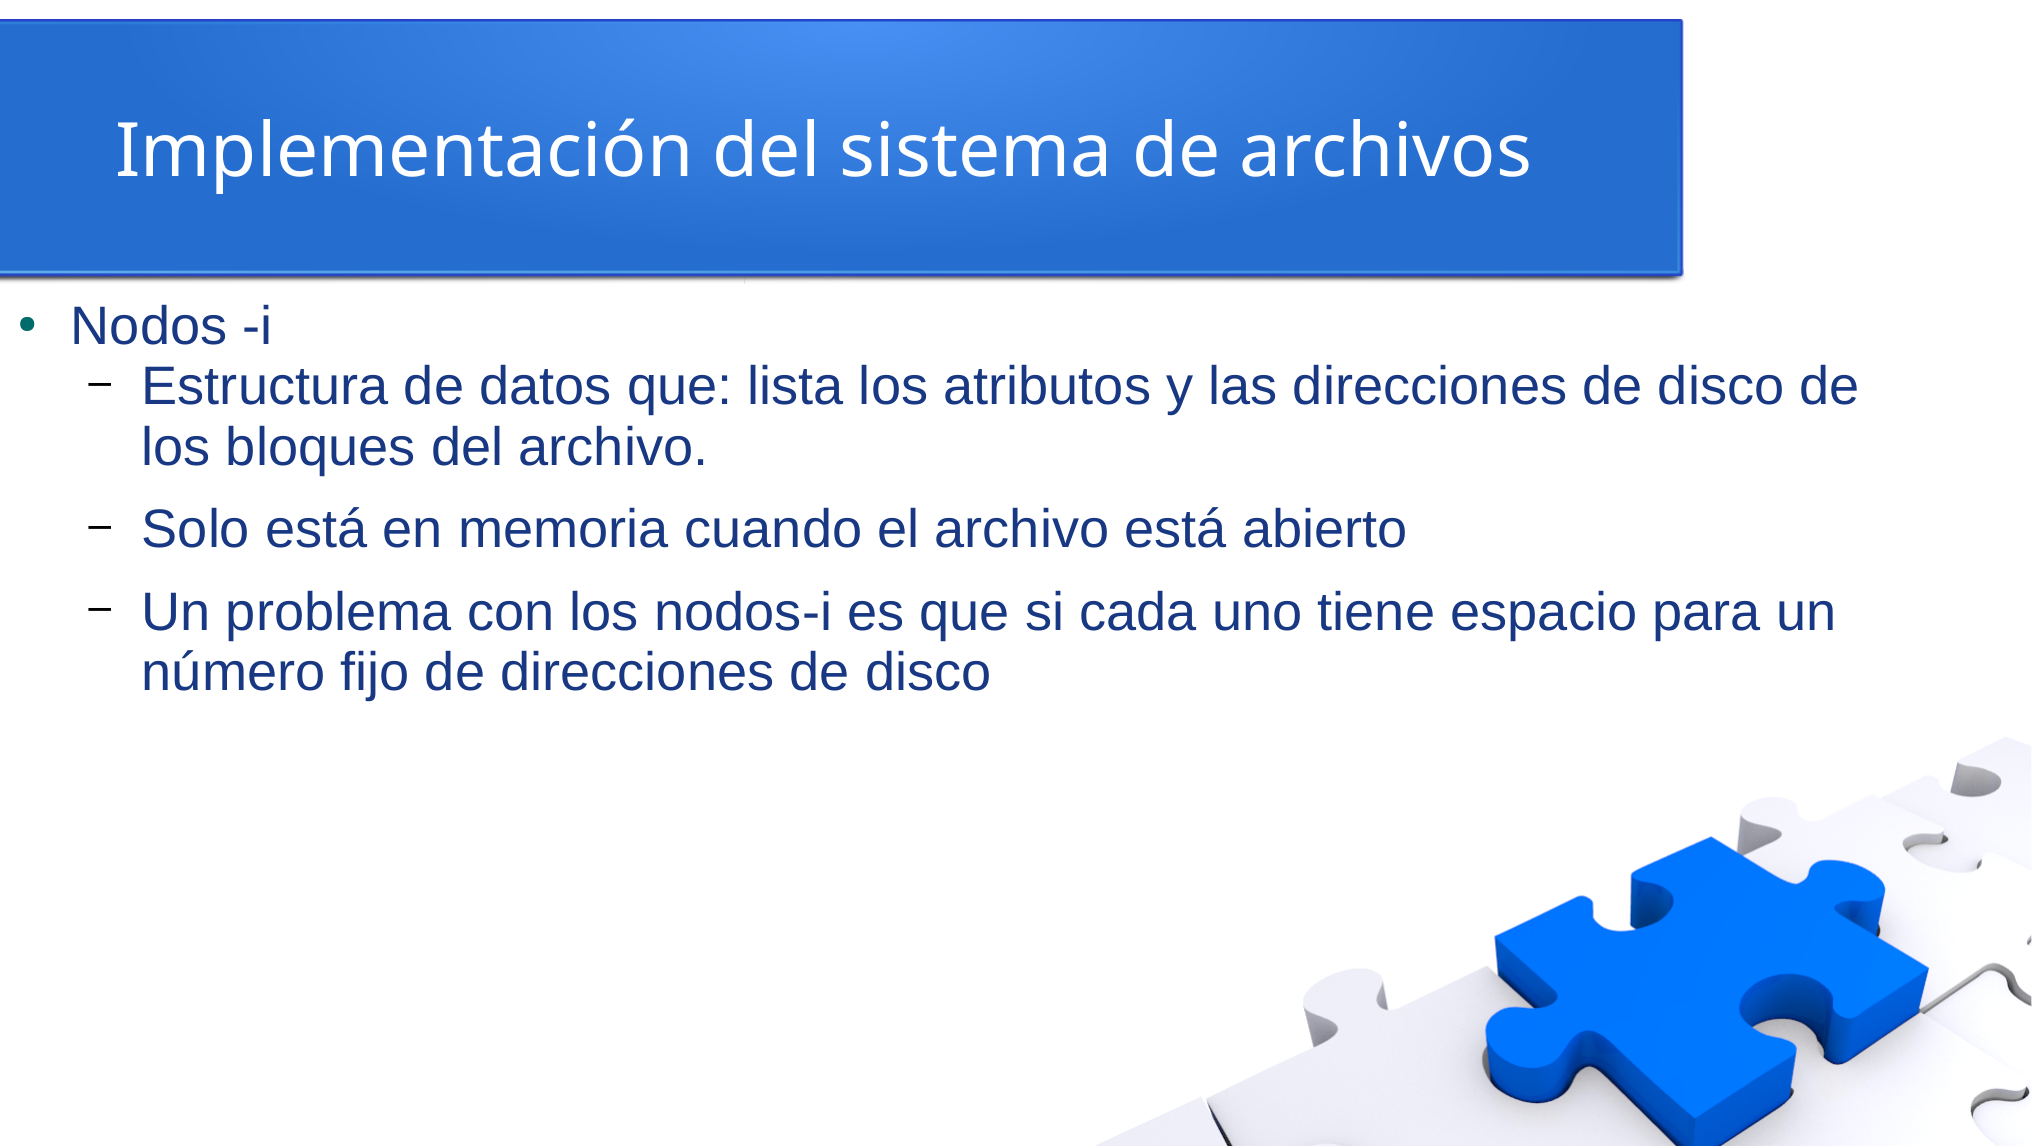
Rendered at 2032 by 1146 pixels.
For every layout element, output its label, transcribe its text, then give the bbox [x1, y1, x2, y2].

picture [1071, 605, 2032, 1146]
title Implementación del sistema de archivos [42, 51, 1607, 243]
list Nodos -i Estructura de datos que: lista los atributos y las direcciones de disco de los bloques del archivo. Solo está en memoria cuando el archivo está abierto Un problema con los nodos-i es que si cada uno tiene espacio para un número fijo de direcciones de disco [0, 295, 1914, 1063]
picture [0, 19, 1689, 284]
